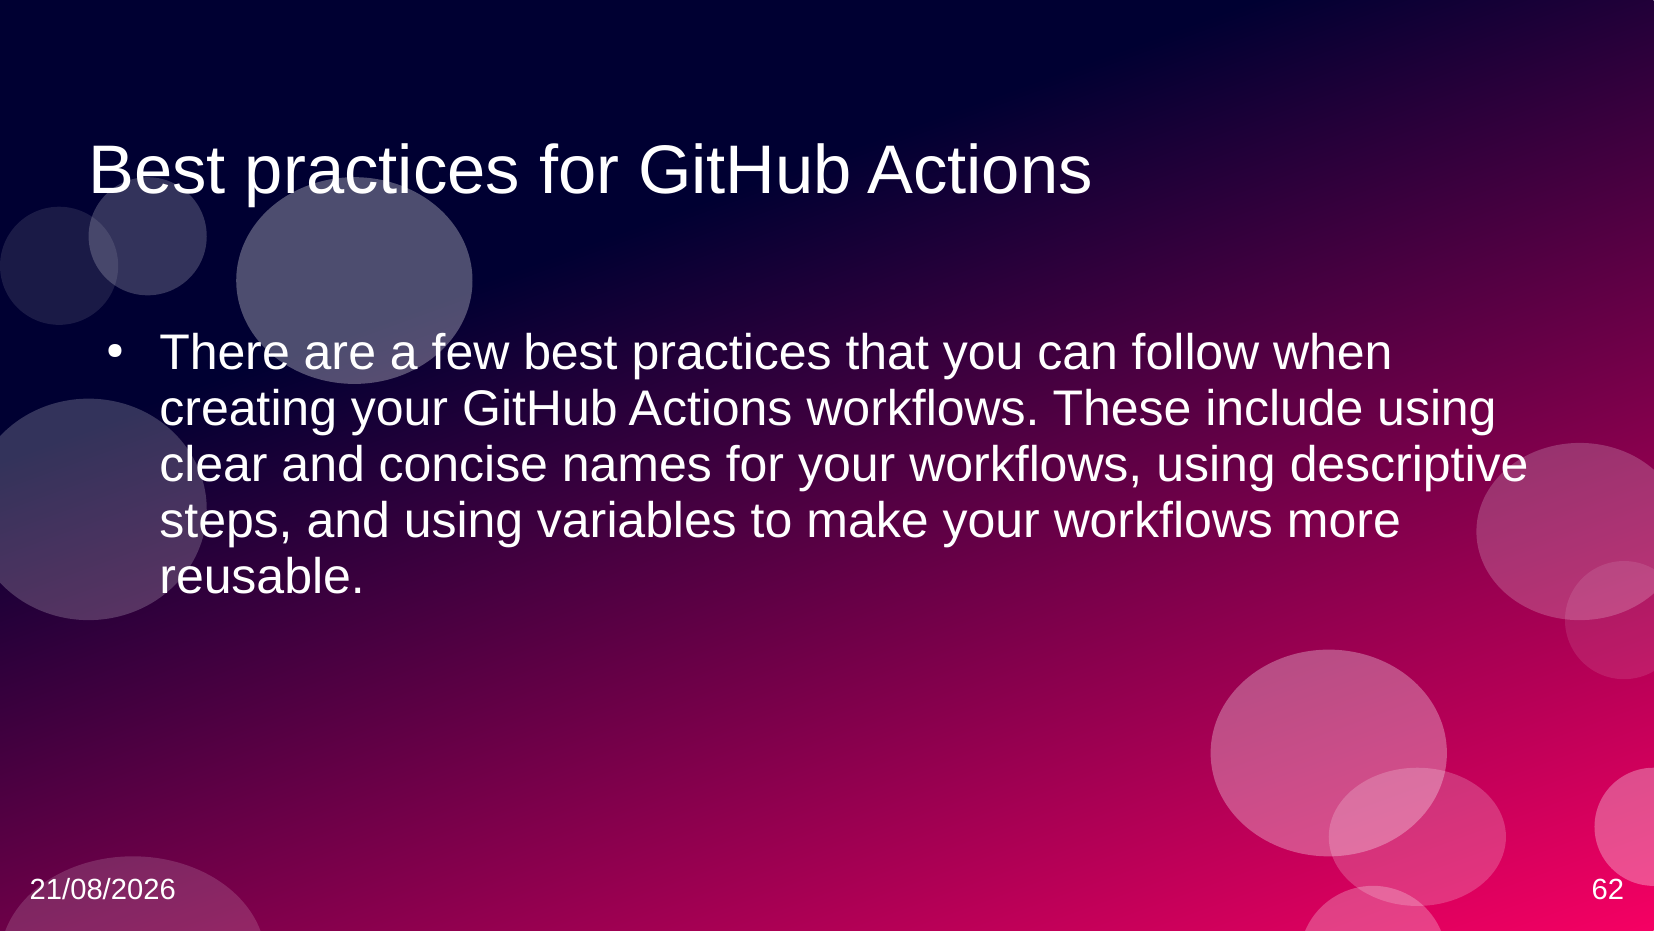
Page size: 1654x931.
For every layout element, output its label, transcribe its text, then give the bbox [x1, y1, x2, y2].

list There are a few best practices that you can follow when creating your GitHub Actions workflows. These include using clear and concise names for your workflows, using descriptive steps, and using variables to make your workflows more reusable. [88, 324, 1565, 783]
title Best practices for GitHub Actions [88, 88, 1565, 251]
